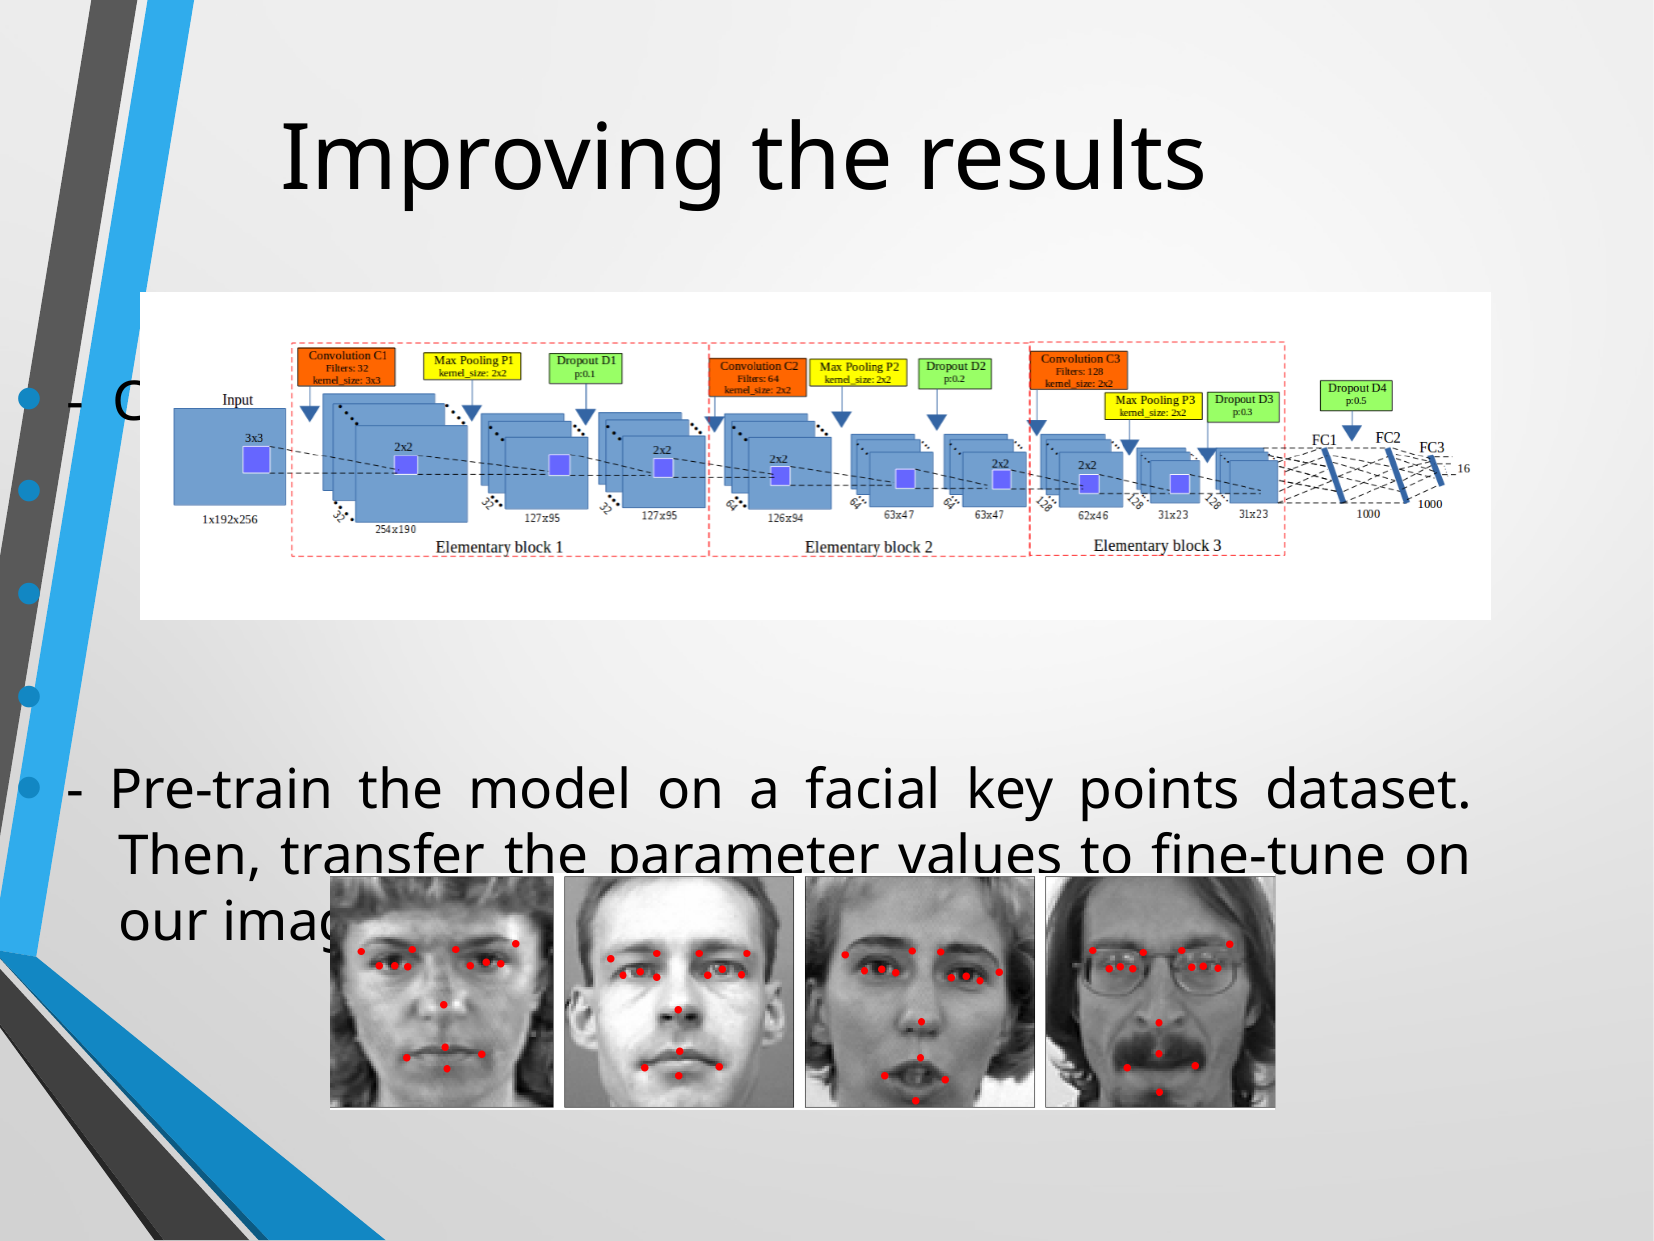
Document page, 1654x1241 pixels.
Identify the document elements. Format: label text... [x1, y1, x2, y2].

picture [140, 292, 1491, 620]
picture [330, 873, 1276, 1111]
title Improving the results [0, 49, 1489, 231]
list - Continue to use the proposed model - Pre-train the model on a facial key points dataset. Then, transfer the parameter values to fine-tune on our images. [0, 231, 1489, 1086]
